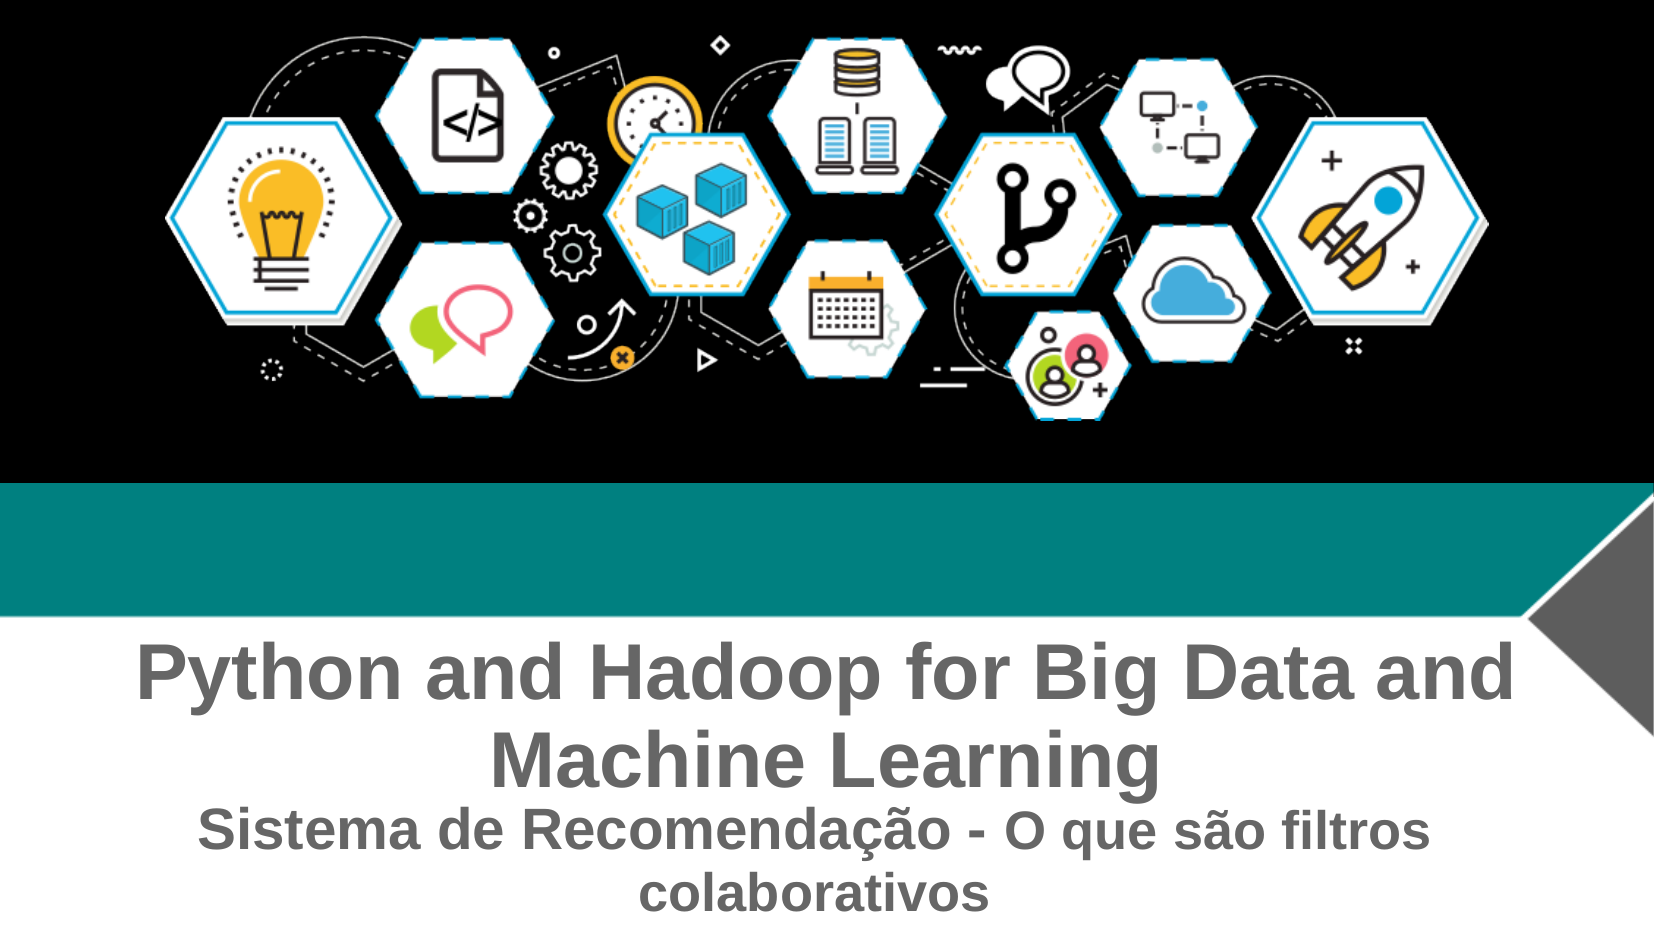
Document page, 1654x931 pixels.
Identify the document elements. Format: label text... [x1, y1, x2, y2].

picture [165, 35, 1489, 421]
text_box Sistema de Recomendação - O que são filtros colaborativos [0, 789, 1630, 931]
text_box Python and Hadoop for Big Data and Machine Learning [11, 620, 1642, 813]
picture [0, 483, 1654, 754]
